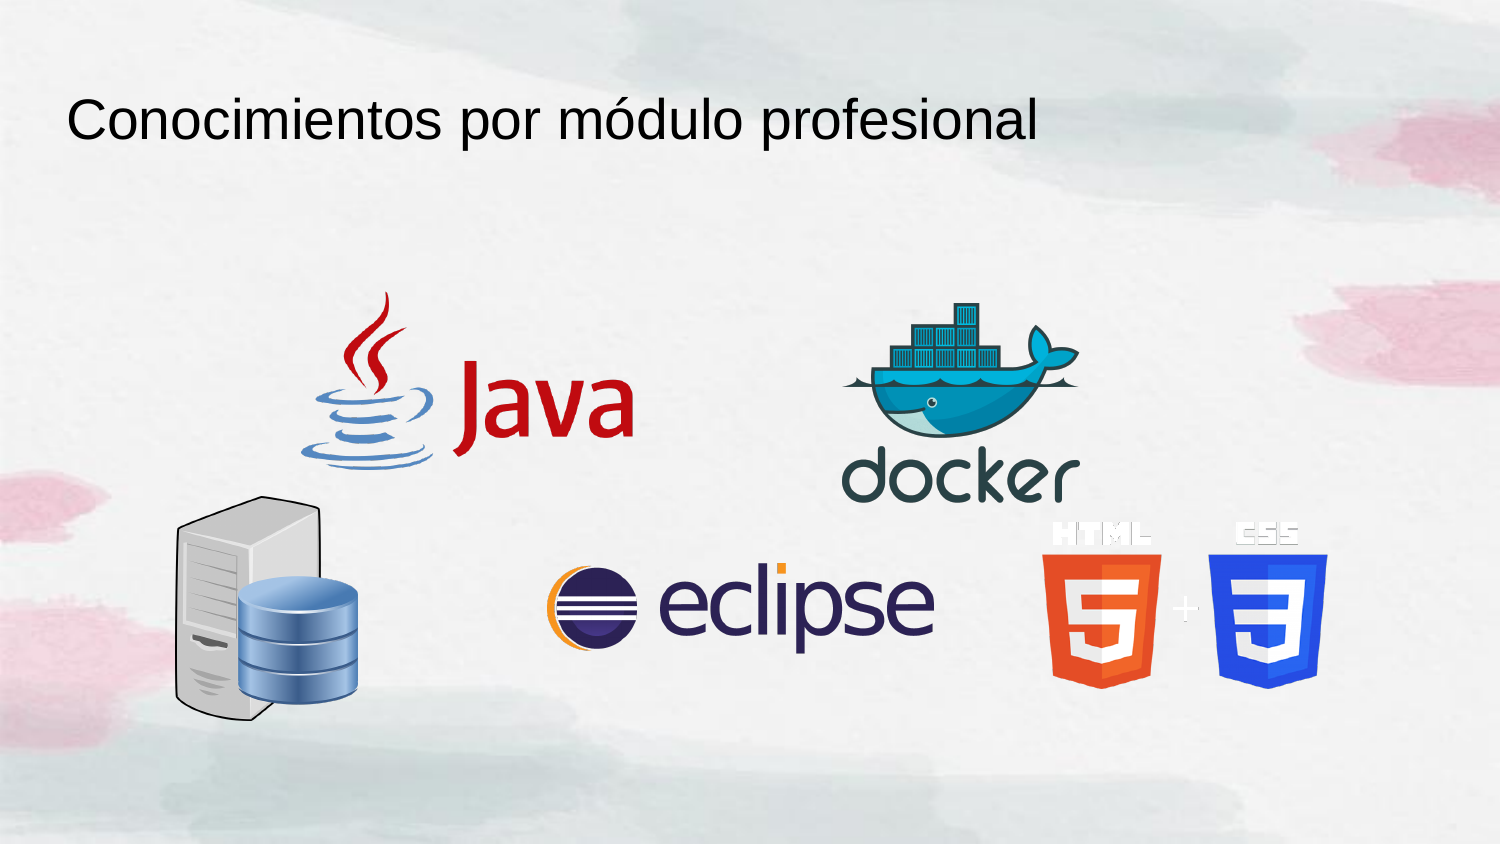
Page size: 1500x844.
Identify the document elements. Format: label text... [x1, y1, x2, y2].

title Conocimientos por módulo profesional [51, 72, 1449, 167]
picture [0, 0, 1500, 844]
